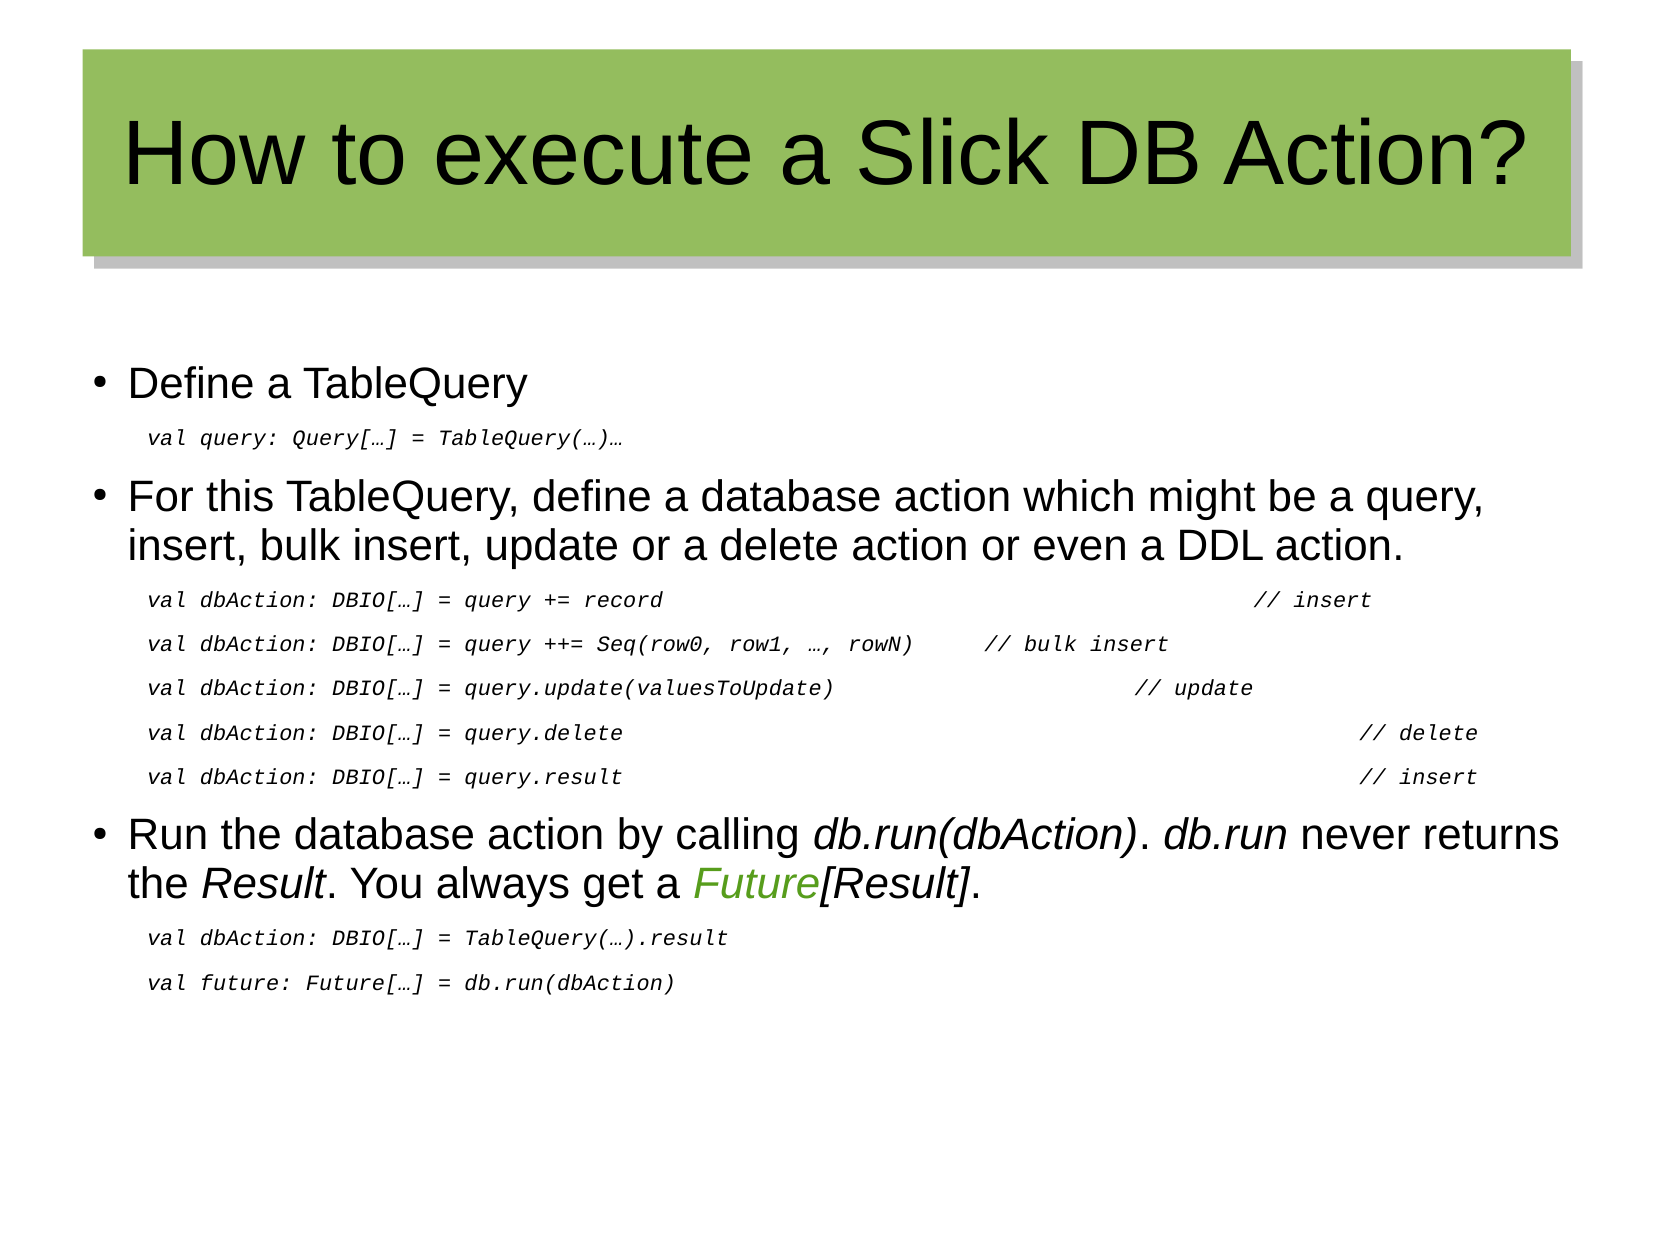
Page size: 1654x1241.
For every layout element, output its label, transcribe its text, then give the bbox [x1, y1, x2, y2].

title How to execute a Slick DB Action? [82, 49, 1571, 257]
list Define a TableQuery val query: Query[…] = TableQuery(…)… For this TableQuery, define a database action which might be a query, insert, bulk insert, update or a delete action or even a DDL action. val dbAction: DBIO[…] = query += record // insert val dbAction: DBIO[…] = query ++= Seq(row0, row1, …, rowN) // bulk insert val dbAction: DBIO[…] = query.update(valuesToUpdate) // update val dbAction: DBIO[…] = query.delete // delete val dbAction: DBIO[…] = query.result // insert Run the database action by calling db.run(dbAction). db.run never returns the Result. You always get a Future[Result]. val dbAction: DBIO[…] = TableQuery(…).result val future: Future[…] = db.run(dbAction) [80, 290, 1569, 1010]
